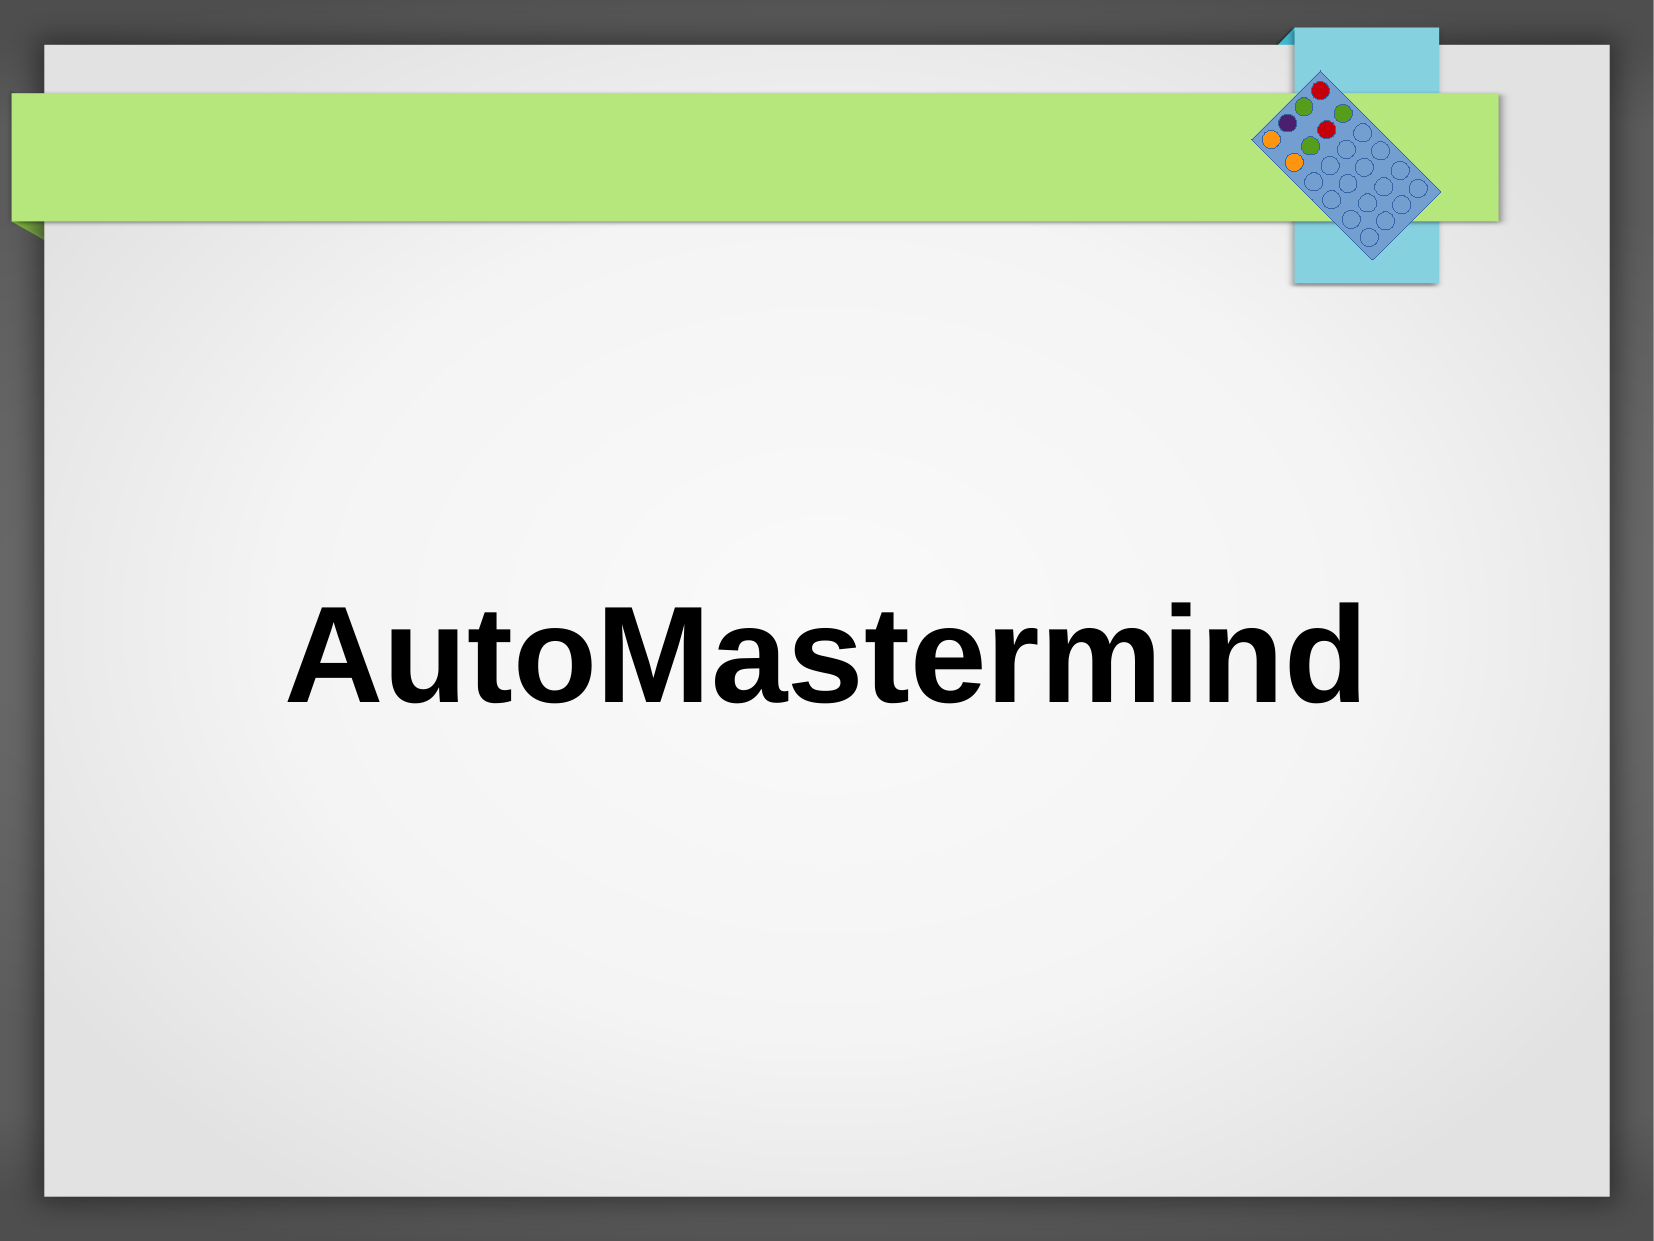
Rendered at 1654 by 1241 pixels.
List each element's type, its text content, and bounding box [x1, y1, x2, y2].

text_box [1251, 70, 1441, 260]
subtitle AutoMastermind [82, 295, 1571, 1015]
picture [0, 0, 1654, 1241]
